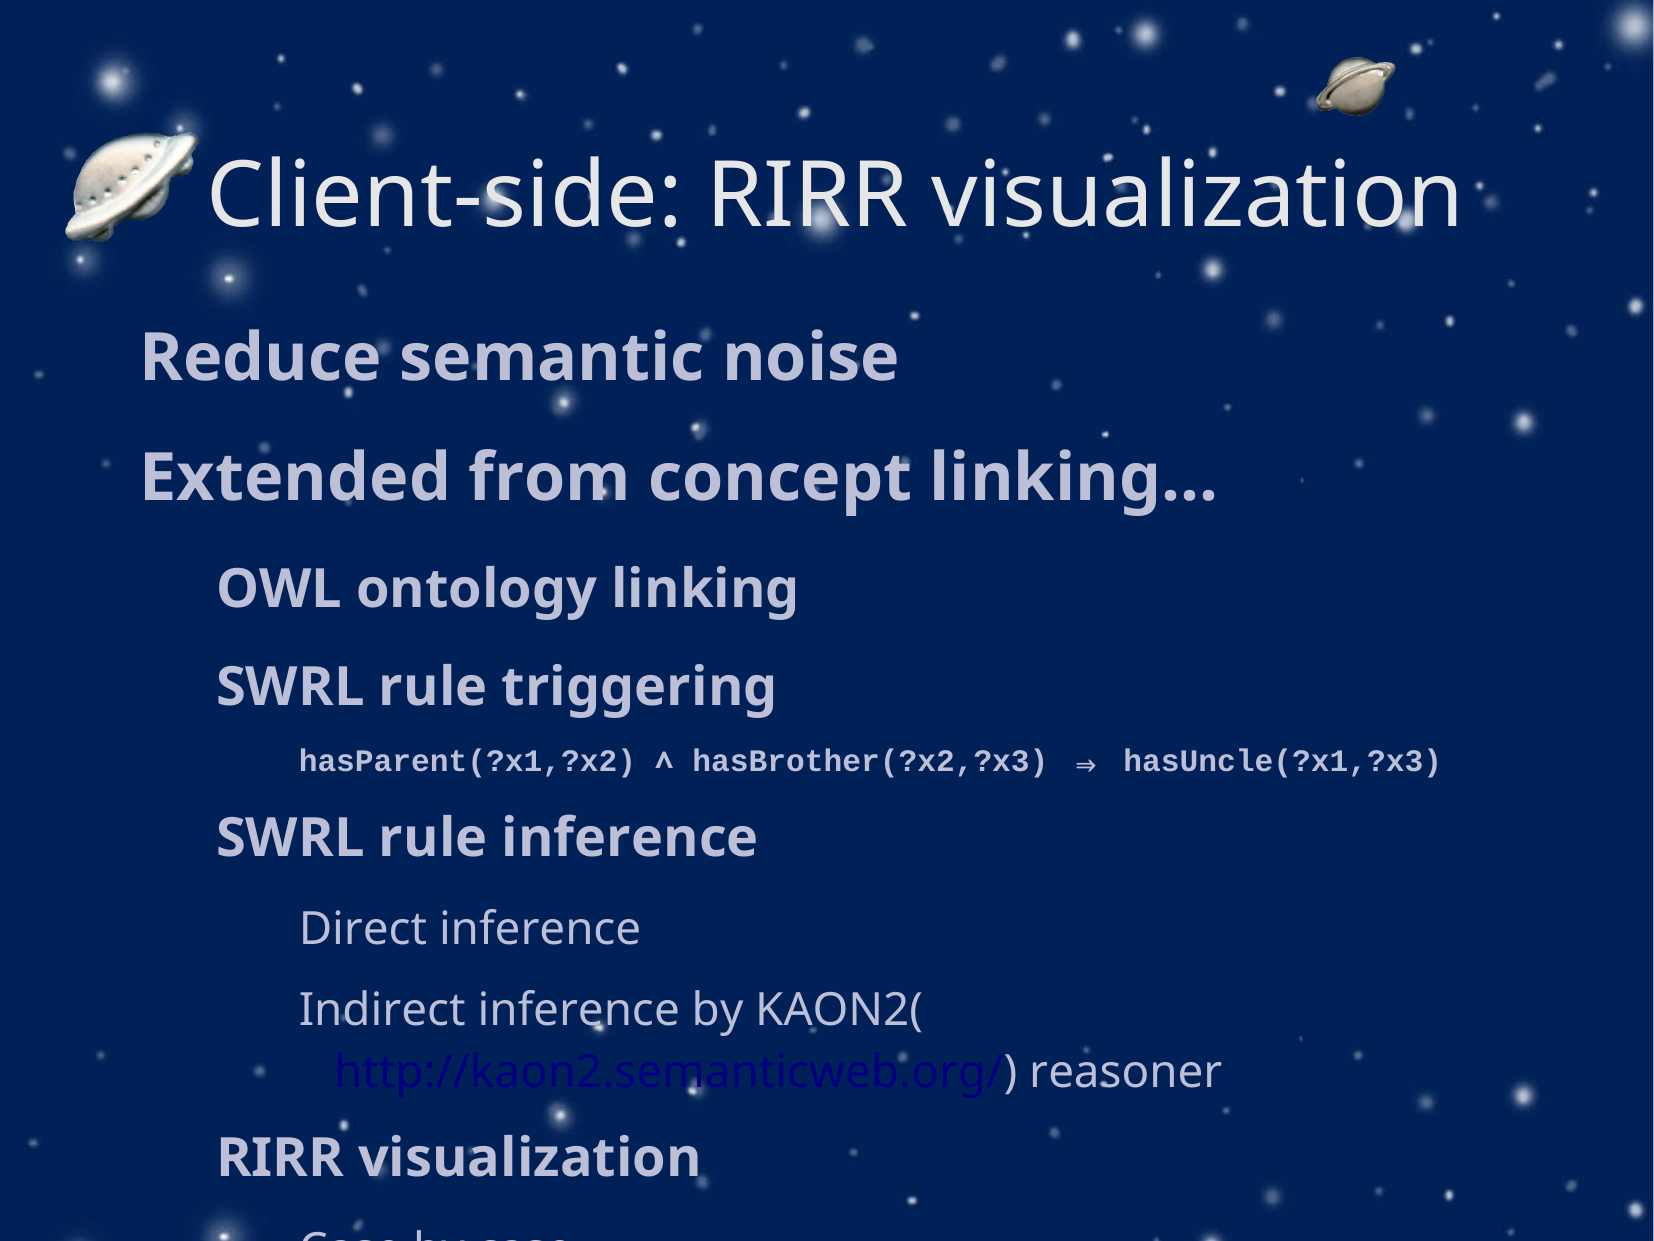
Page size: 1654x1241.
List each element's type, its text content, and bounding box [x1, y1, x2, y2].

picture [0, 0, 1654, 1241]
text_box Client-side: RIRR visualization [121, 132, 1534, 251]
list Reduce semantic noise Extended from concept linking... OWL ontology linking SWRL rule triggering hasParent(?x1,?x2) ∧ hasBrother(?x2,?x3) ⇒ hasUncle(?x1,?x3) SWRL rule inference Direct inference Indirect inference by KAON2(http://kaon2.semanticweb.org/) reasoner RIRR visualization Case by case... [121, 309, 1534, 1131]
